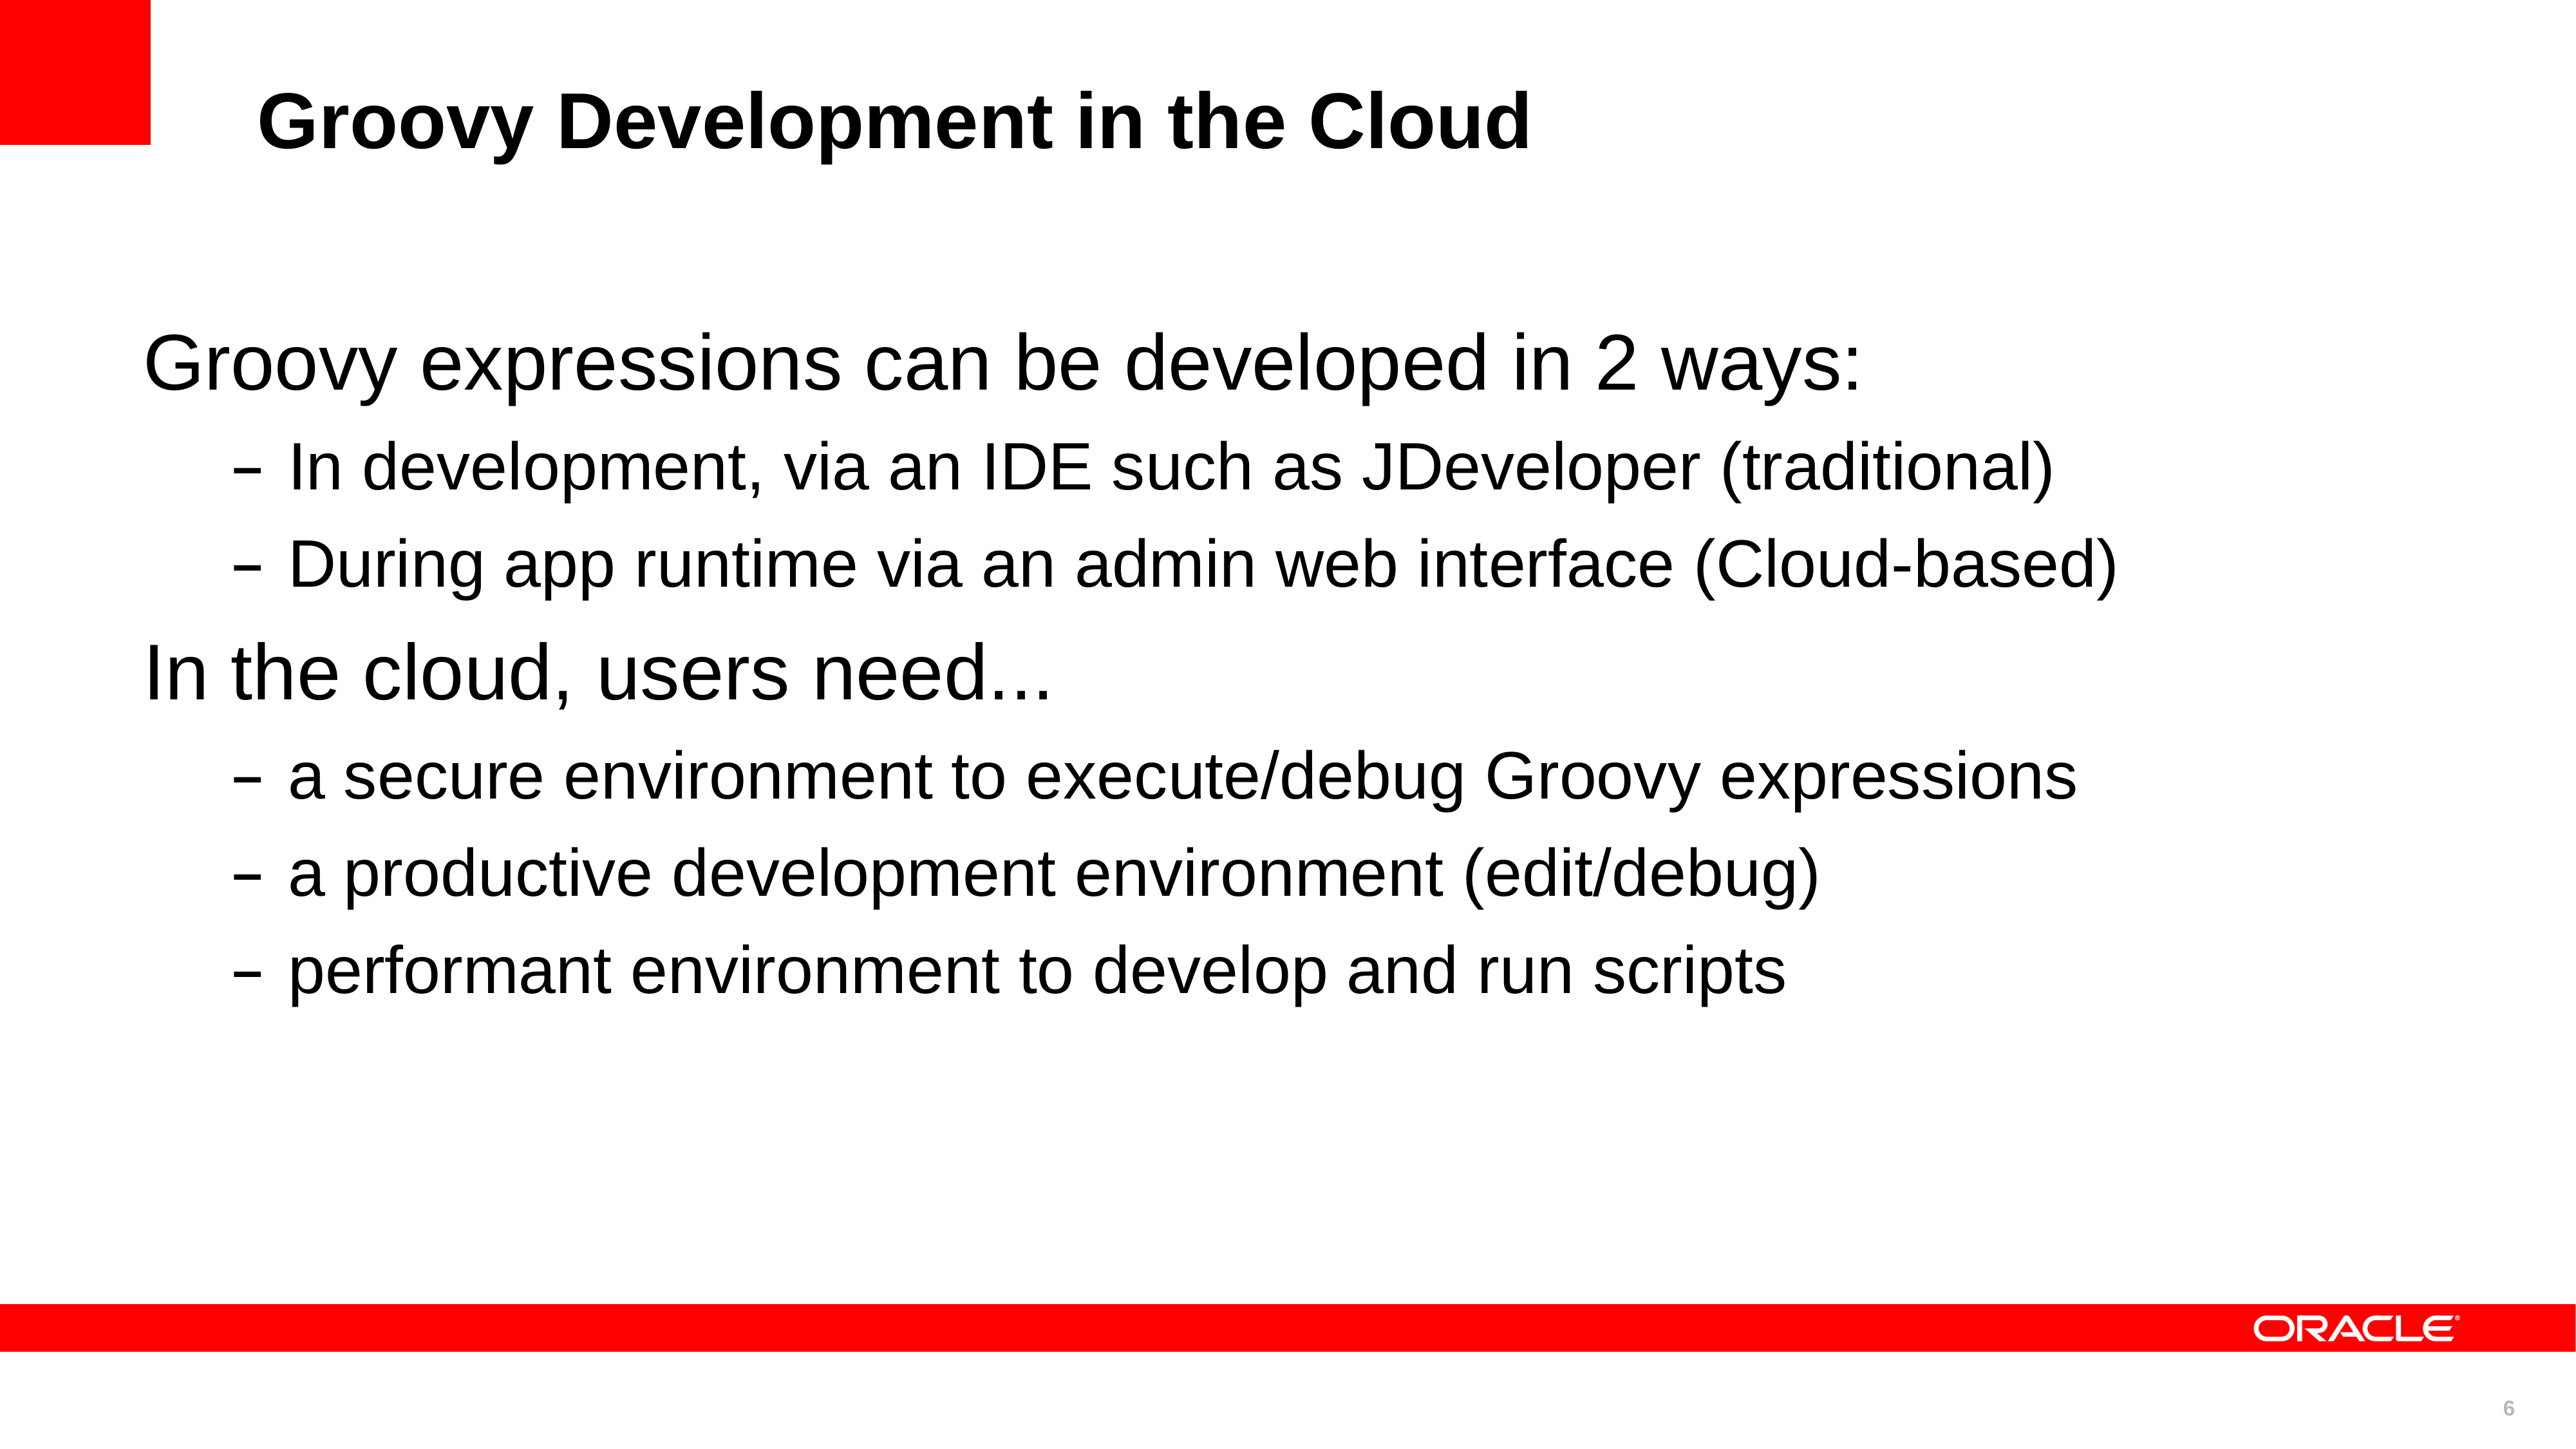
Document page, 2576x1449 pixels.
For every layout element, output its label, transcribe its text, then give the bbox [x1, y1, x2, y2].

title Groovy Development in the Cloud [257, 69, 2318, 251]
picture [0, 1304, 2576, 1352]
picture [0, 0, 151, 145]
list Groovy expressions can be developed in 2 ways: In development, via an IDE such as JDeveloper (traditional) During app runtime via an admin web interface (Cloud-based) In the cloud, users need... a secure environment to execute/debug Groovy expressions a productive development environment (edit/debug) performant environment to develop and run scripts [142, 311, 2381, 1169]
